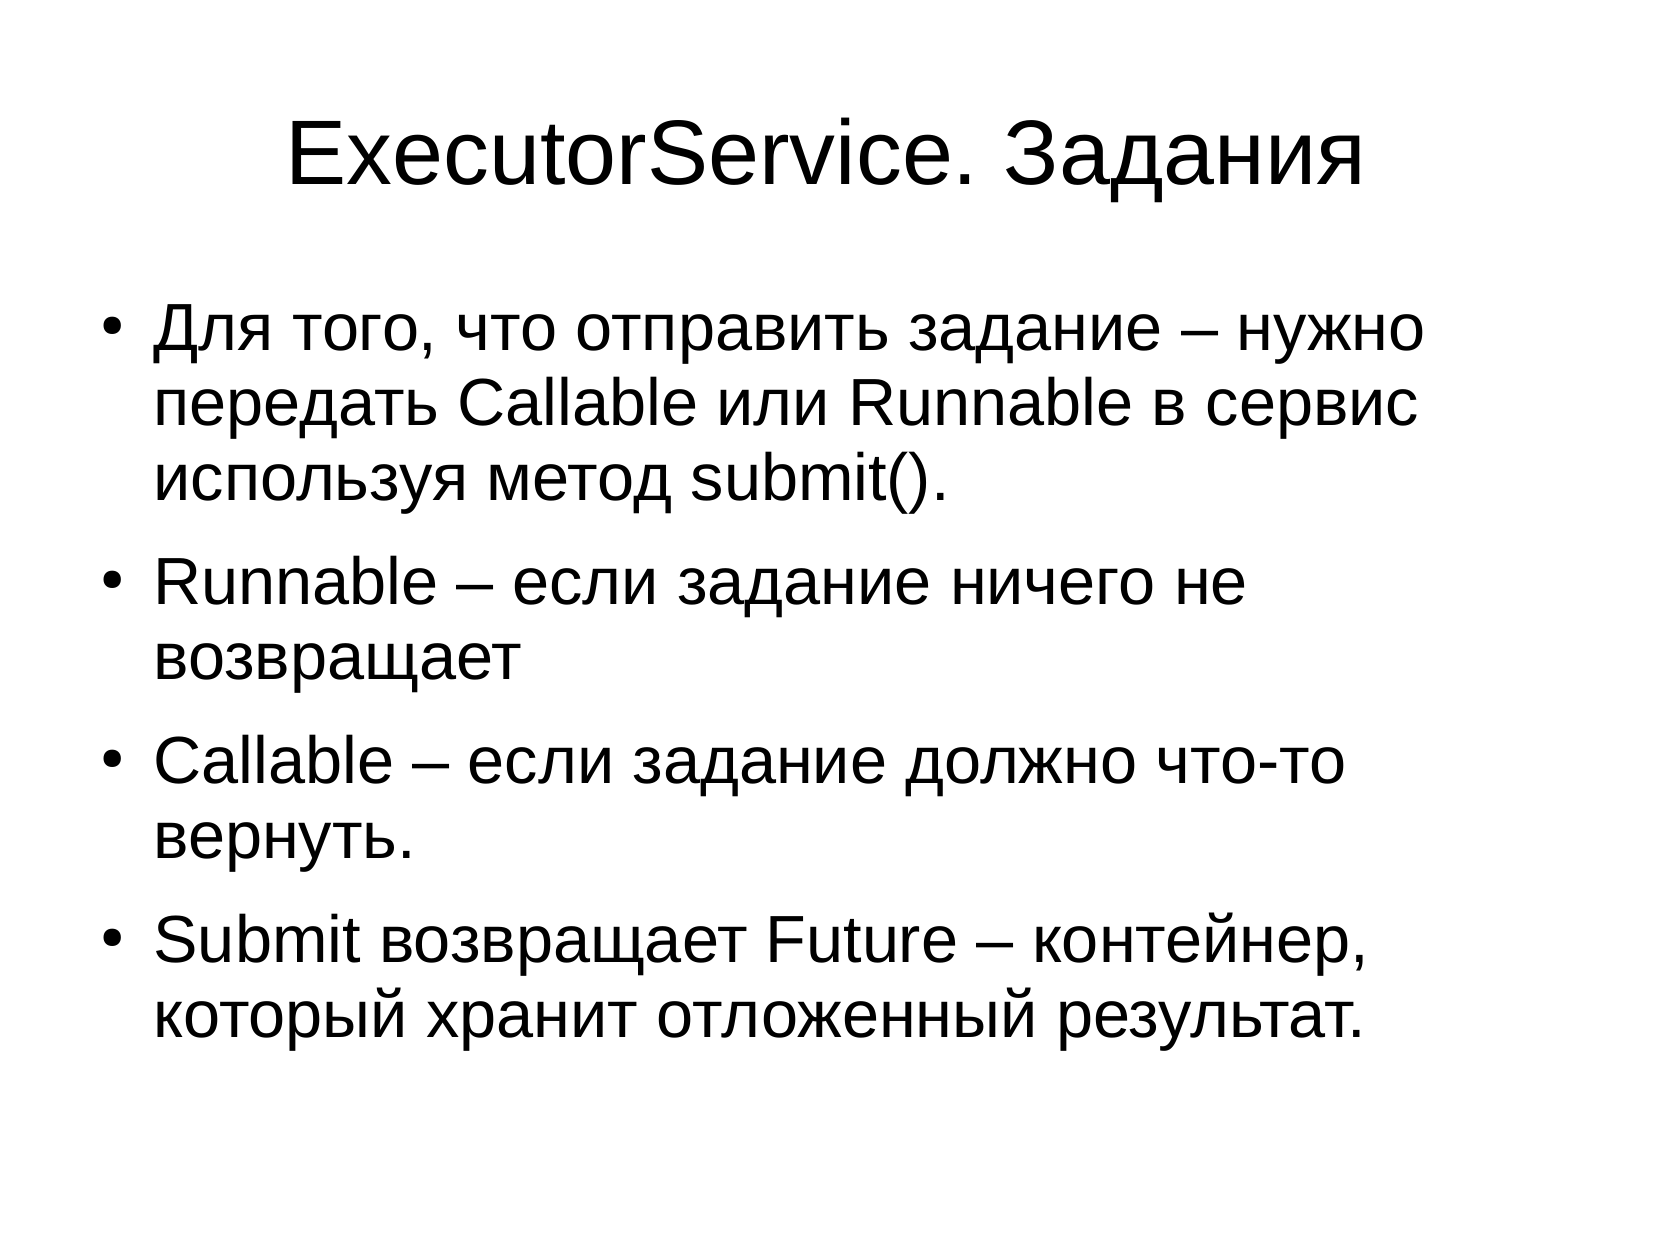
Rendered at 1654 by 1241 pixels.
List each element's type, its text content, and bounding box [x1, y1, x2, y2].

title ExecutorService. Задания [82, 49, 1571, 257]
list Для того, что отправить задание – нужно передать Callable или Runnable в сервис используя метод submit(). Runnable – если задание ничего не возвращает Callable – если задание должно что-то вернуть. Submit возвращает Future – контейнер, который хранит отложенный результат. [82, 290, 1571, 1052]
